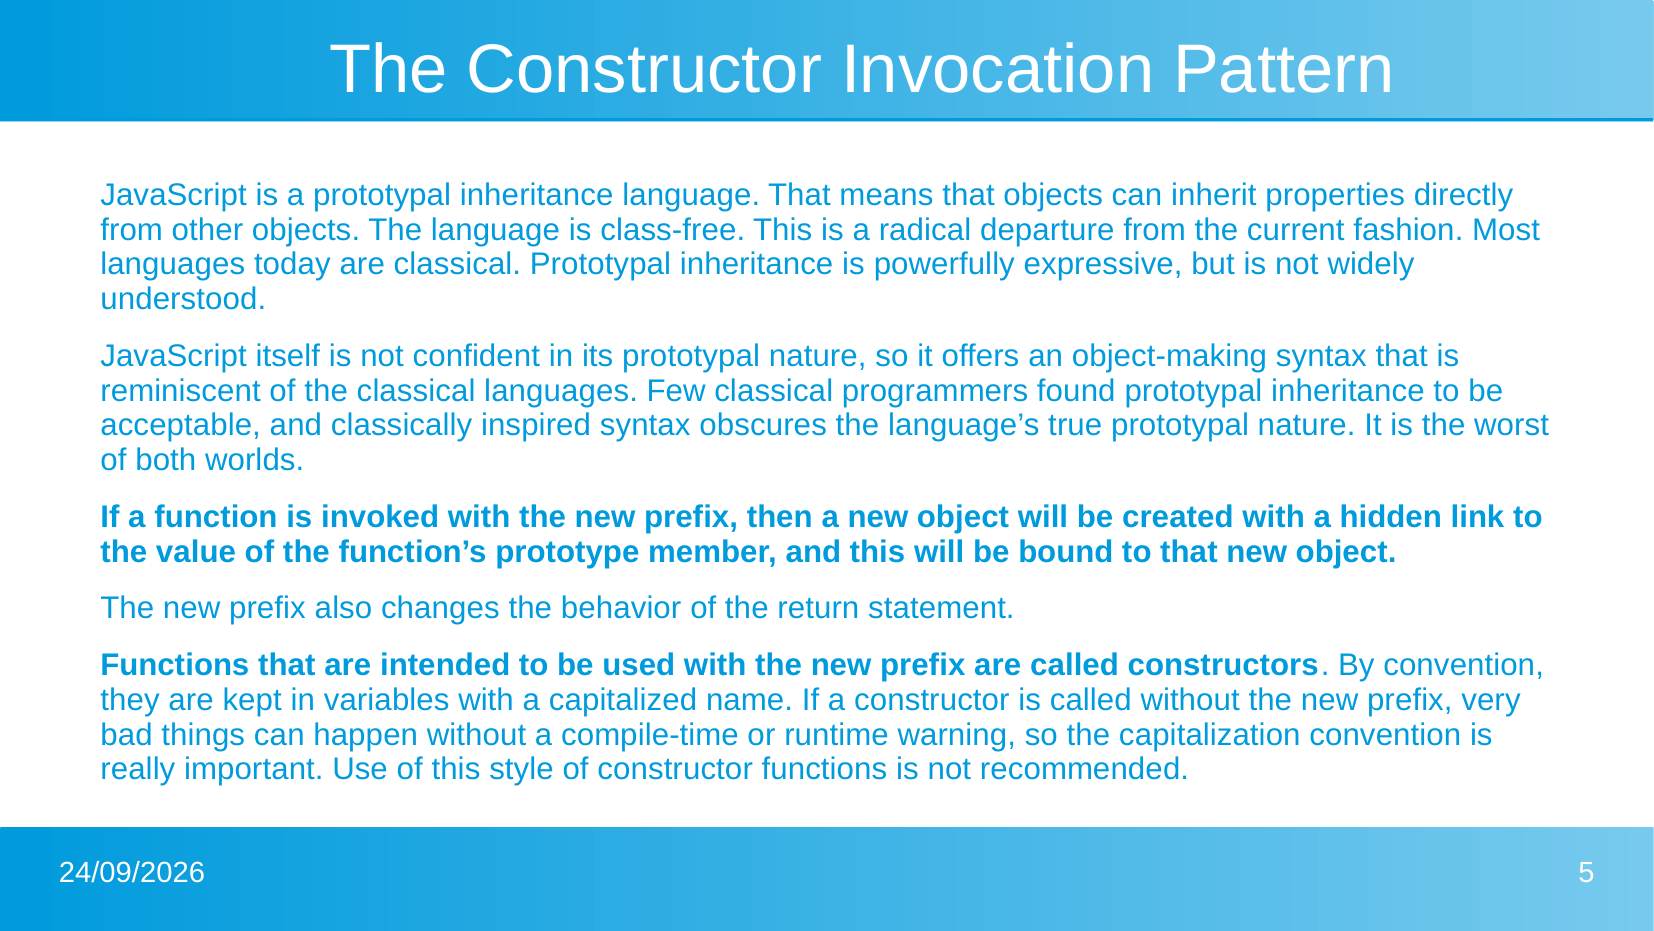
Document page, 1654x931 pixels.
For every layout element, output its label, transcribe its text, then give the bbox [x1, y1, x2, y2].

title The Constructor Invocation Pattern [59, 29, 1595, 108]
list JavaScript is a prototypal inheritance language. That means that objects can inherit properties directly from other objects. The language is class-free. This is a radical departure from the current fashion. Most languages today are classical. Prototypal inheritance is powerfully expressive, but is not widely understood. JavaScript itself is not confident in its prototypal nature, so it offers an object-making syntax that is reminiscent of the classical languages. Few classical programmers found prototypal inheritance to be acceptable, and classically inspired syntax obscures the language’s true prototypal nature. It is the worst of both worlds. If a function is invoked with the new prefix, then a new object will be created with a hidden link to the value of the function’s prototype member, and this will be bound to that new object. The new prefix also changes the behavior of the return statement. Functions that are intended to be used with the new prefix are called constructors. By convention, they are kept in variables with a capitalized name. If a constructor is called without the new prefix, very bad things can happen without a compile-time or runtime warning, so the capitalization convention is really important. Use of this style of constructor functions is not recommended. [29, 177, 1565, 768]
